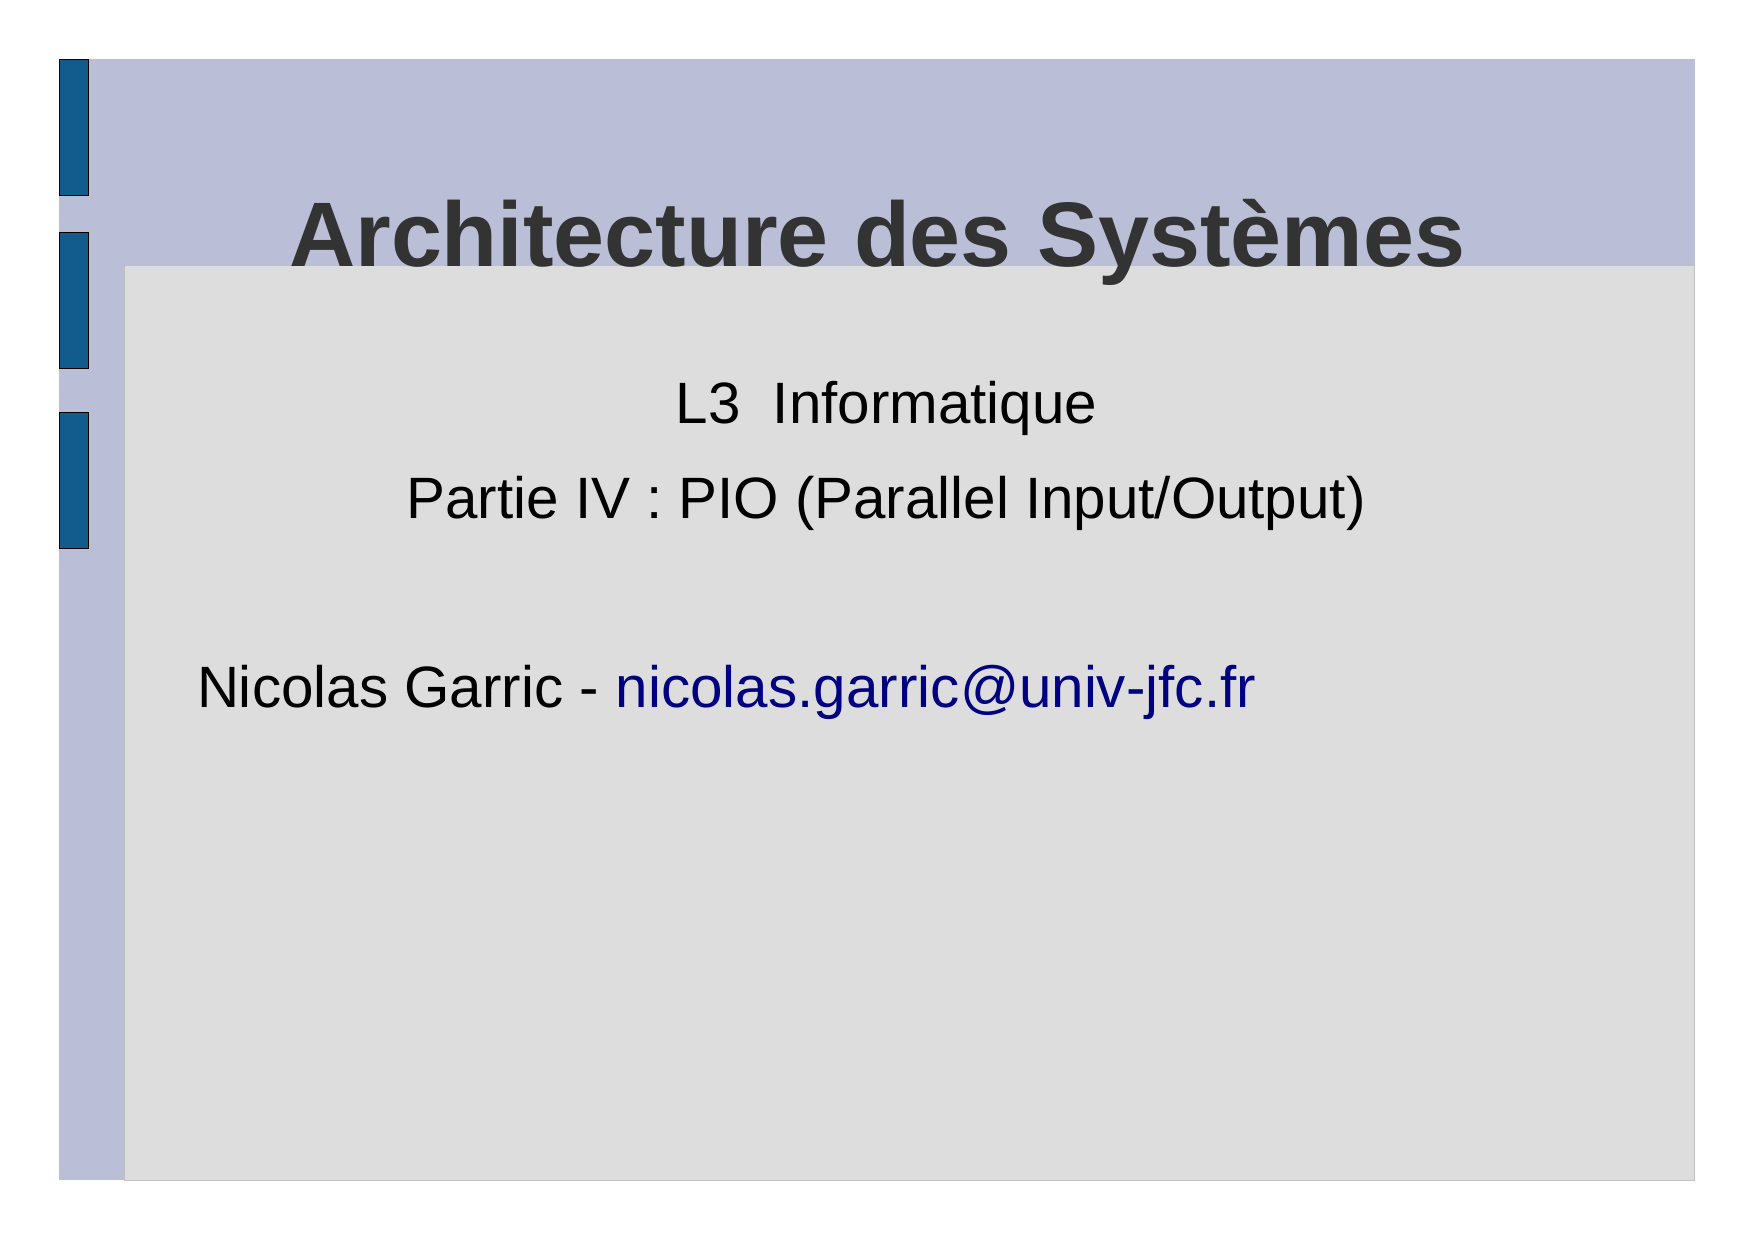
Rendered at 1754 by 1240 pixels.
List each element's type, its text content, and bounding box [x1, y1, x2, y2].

title Architecture des Systèmes [179, 141, 1577, 329]
list L3 Informatique Partie IV : PIO (Parallel Input/Output) Nicolas Garric - nicolas.garric@univ-jfc.fr [179, 370, 1577, 1078]
